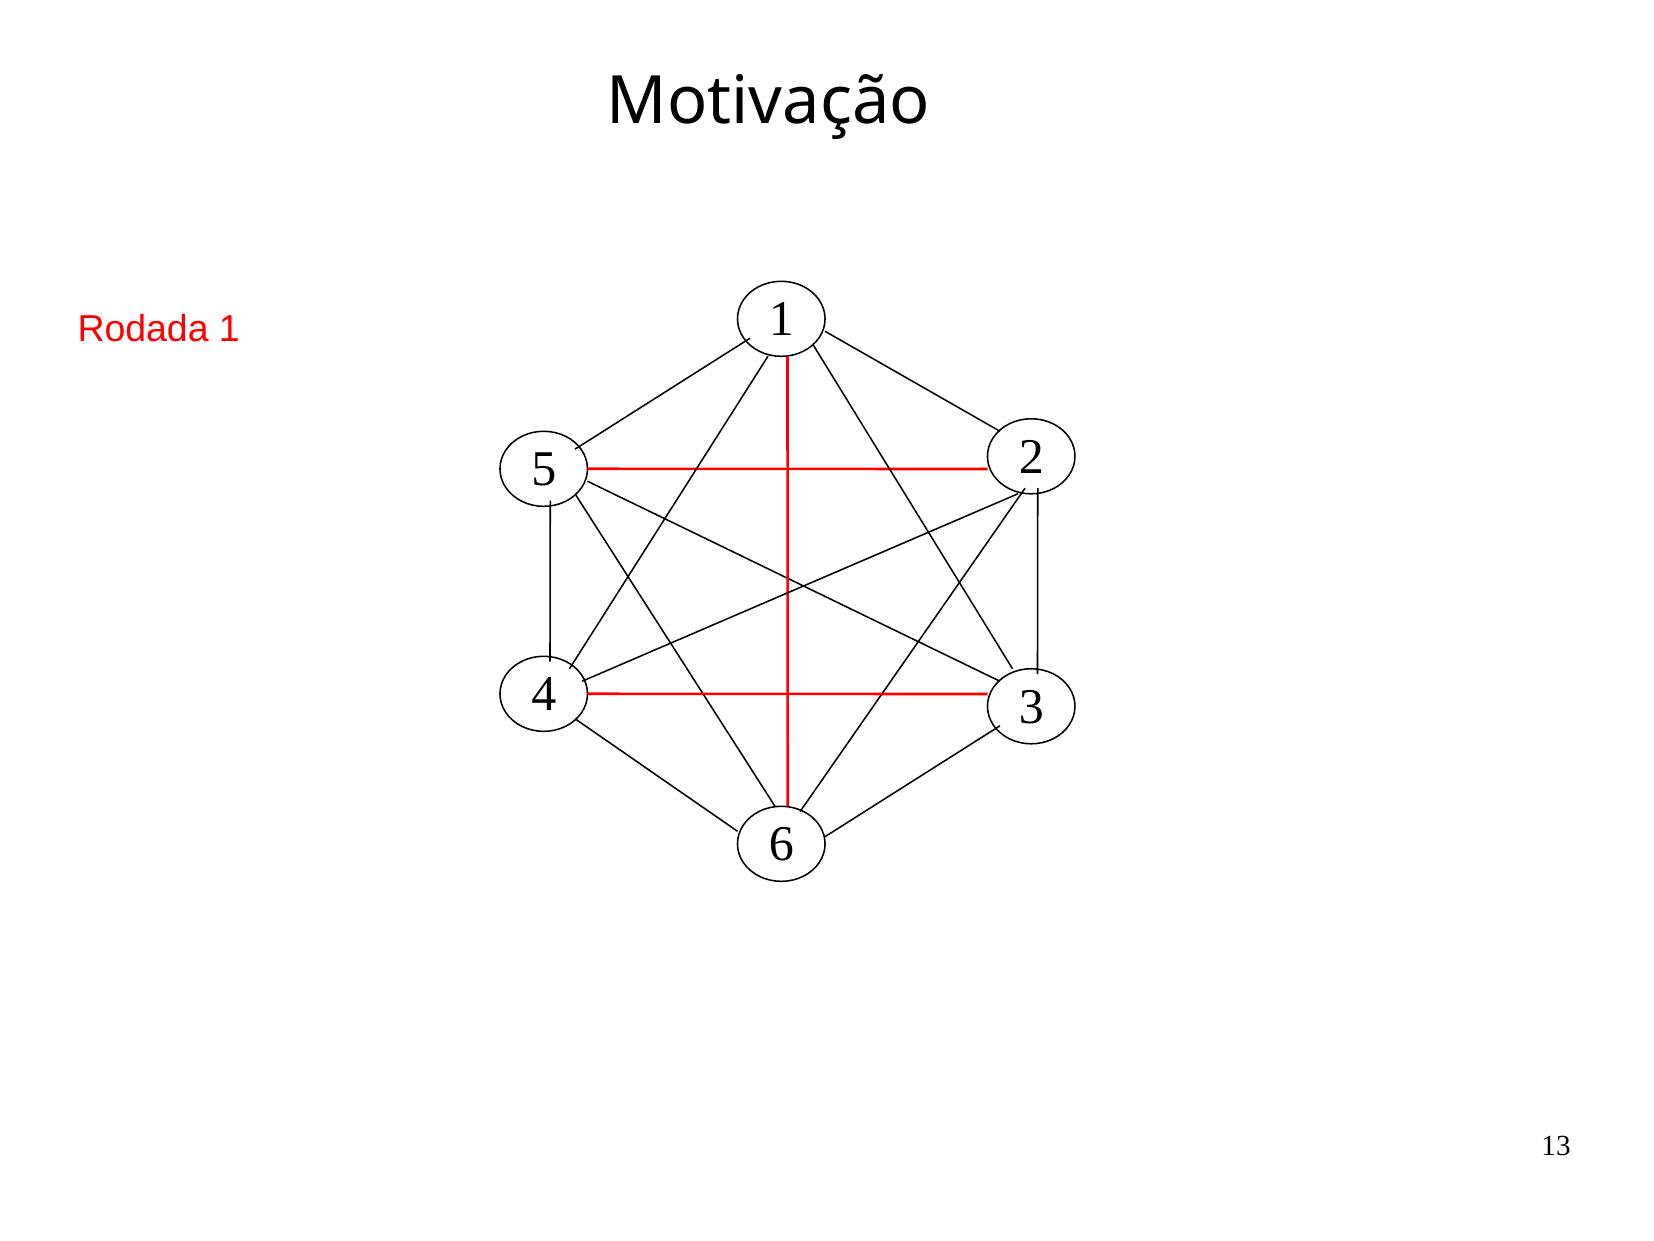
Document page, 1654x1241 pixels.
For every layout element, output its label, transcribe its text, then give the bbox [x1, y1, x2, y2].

text_box 6 [737, 806, 826, 882]
text_box 4 [499, 656, 588, 732]
text_box 5 [499, 431, 588, 507]
text_box 1 [737, 281, 826, 357]
text_box 2 [987, 418, 1075, 494]
text_box 3 [987, 668, 1075, 744]
text_box Motivação [237, 45, 1300, 150]
text_box Rodada 1 [62, 300, 255, 358]
